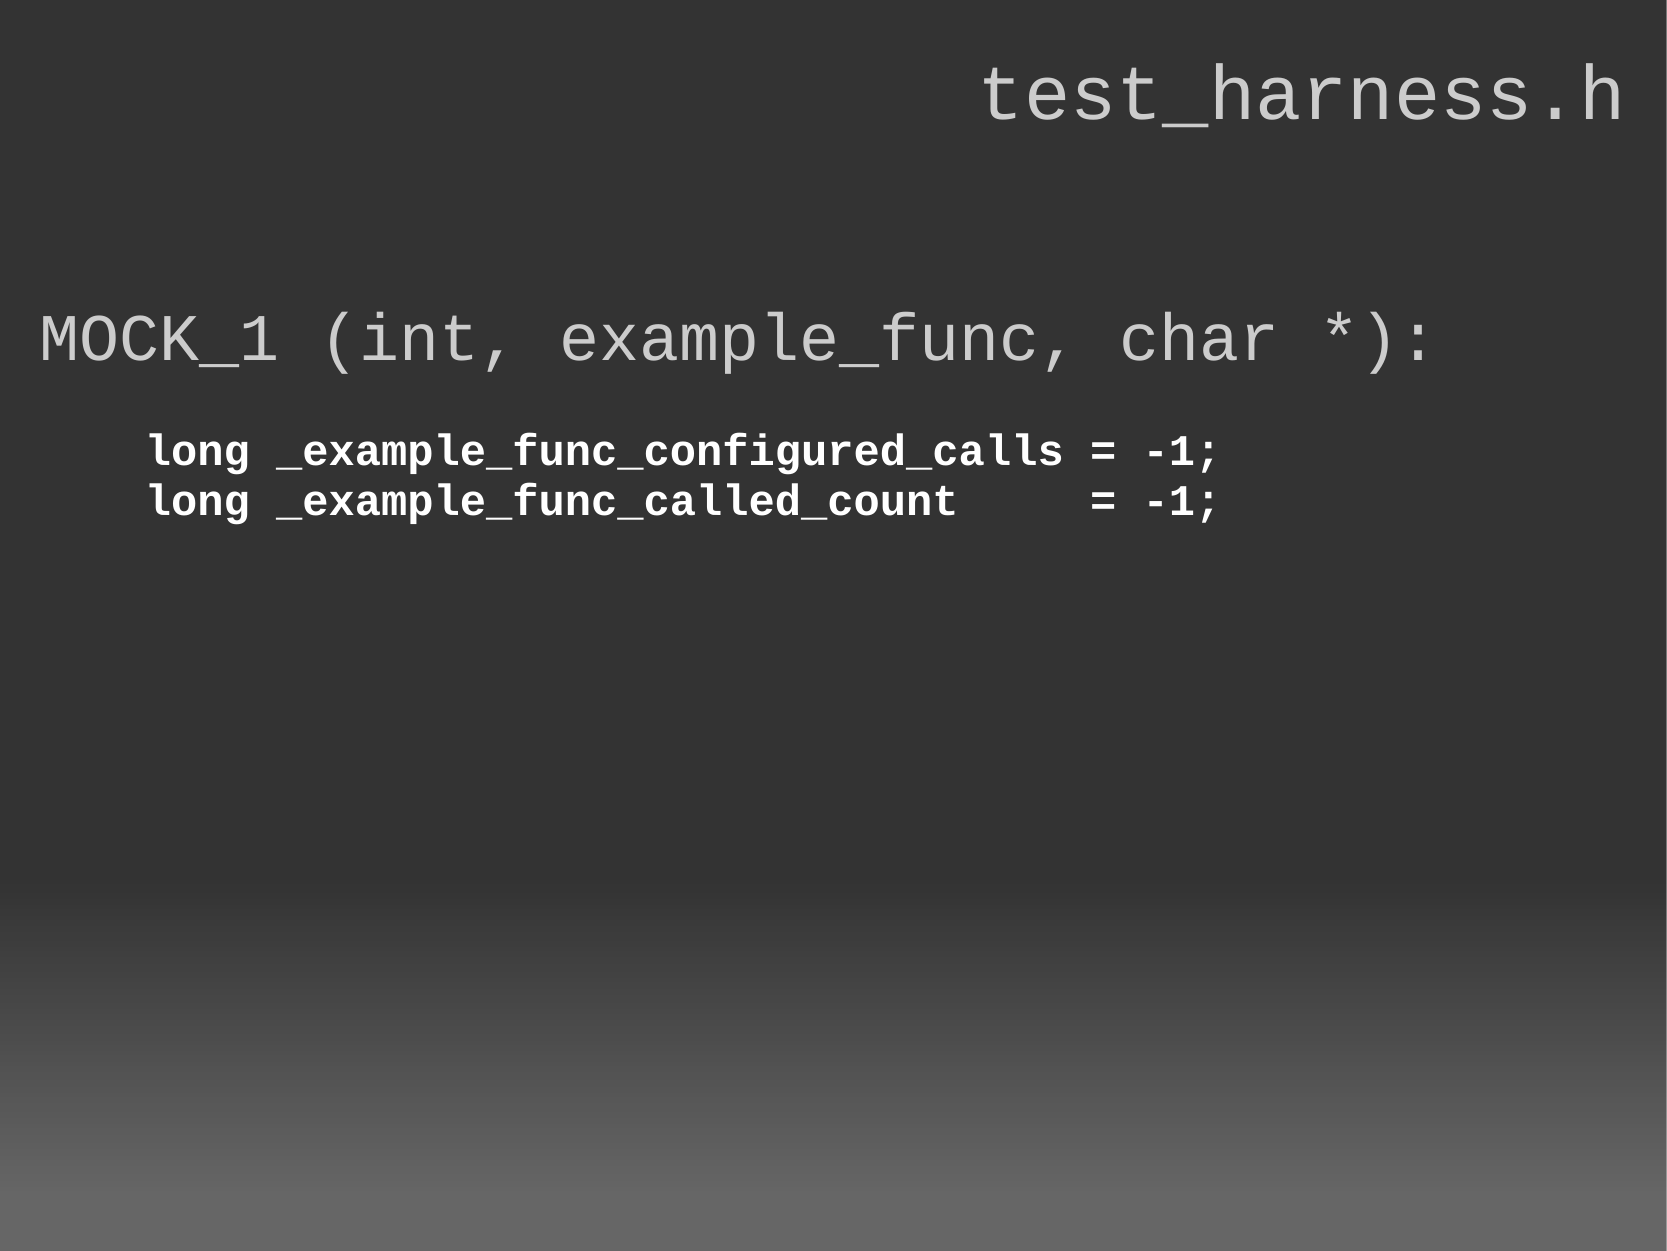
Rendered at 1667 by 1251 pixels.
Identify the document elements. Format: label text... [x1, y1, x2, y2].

list MOCK_1 (int, example_func, char *): long _example_func_configured_calls = -1; long _example_func_called_count = -1; [39, 299, 1626, 1199]
title test_harness.h [39, 49, 1626, 240]
picture [0, 0, 1667, 1251]
